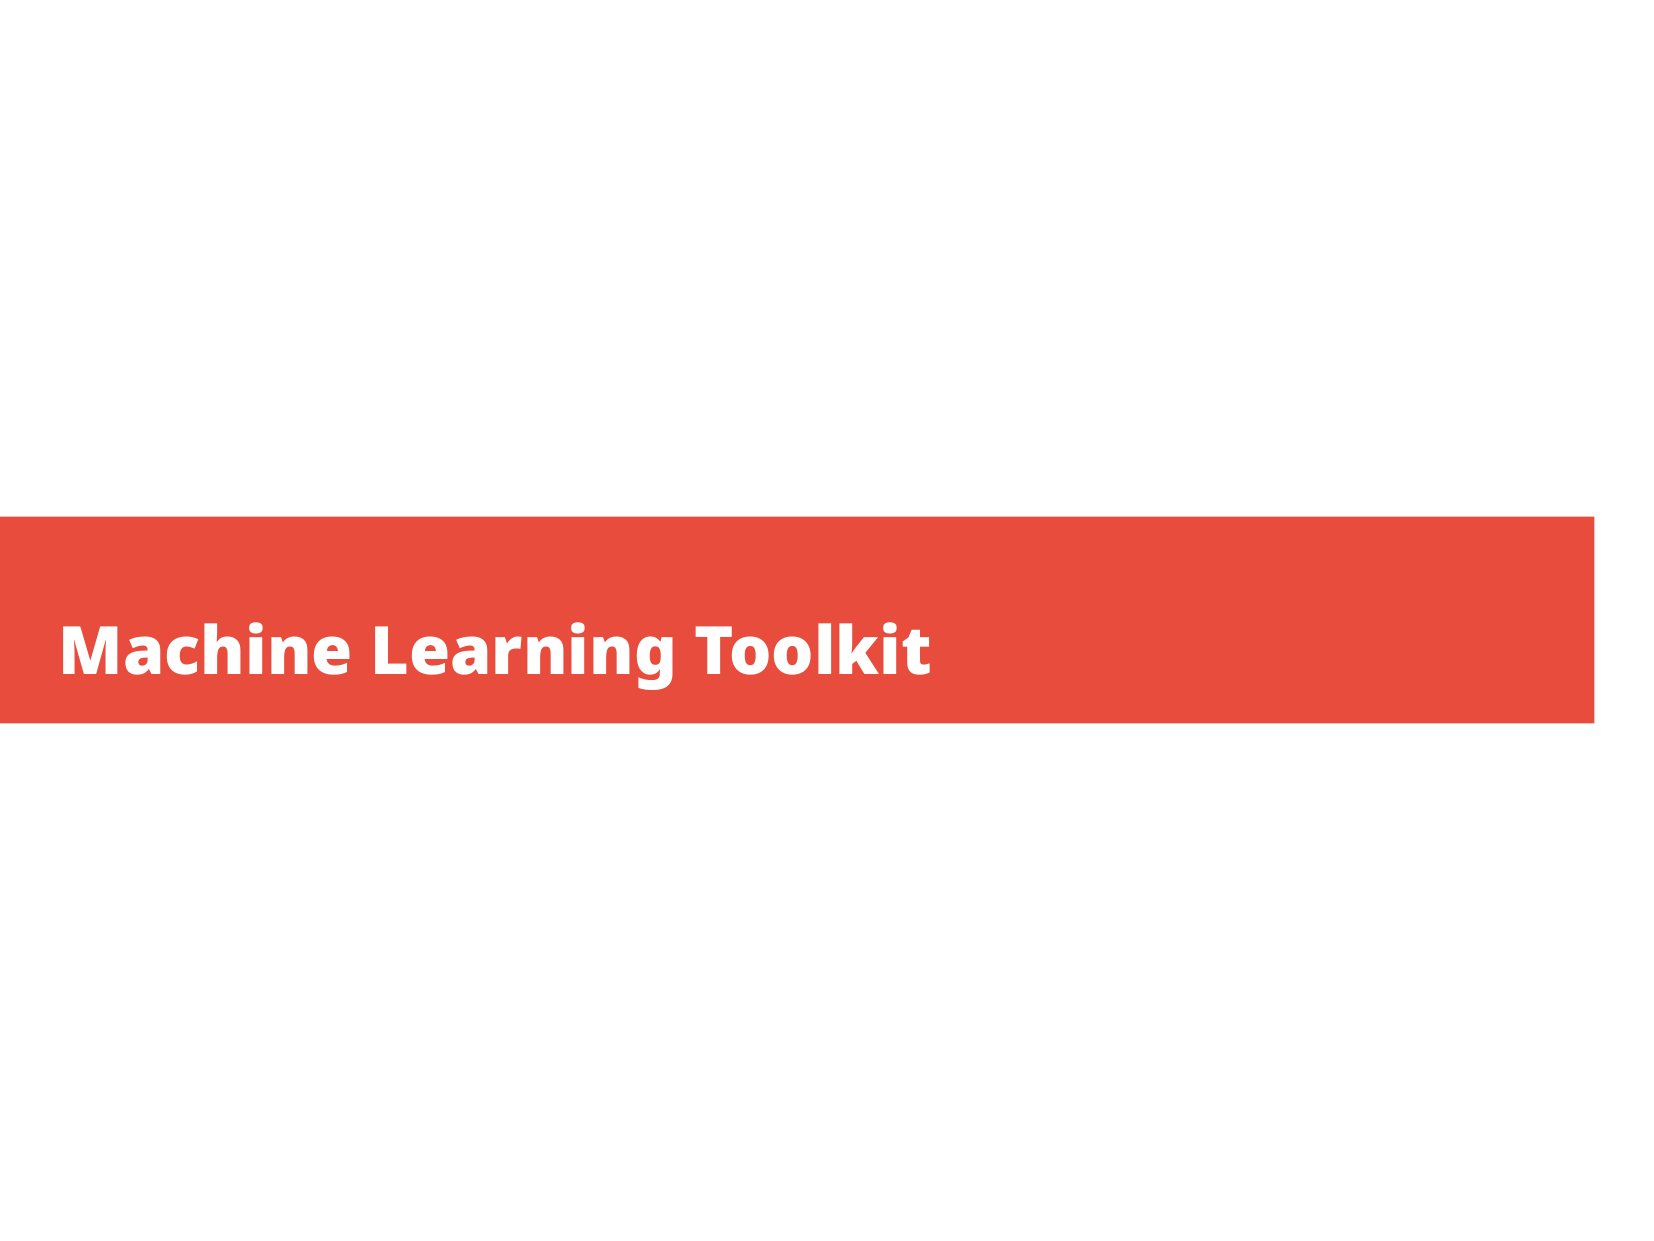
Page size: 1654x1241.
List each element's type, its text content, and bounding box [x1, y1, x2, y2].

title Machine Learning Toolkit [59, 546, 1595, 694]
